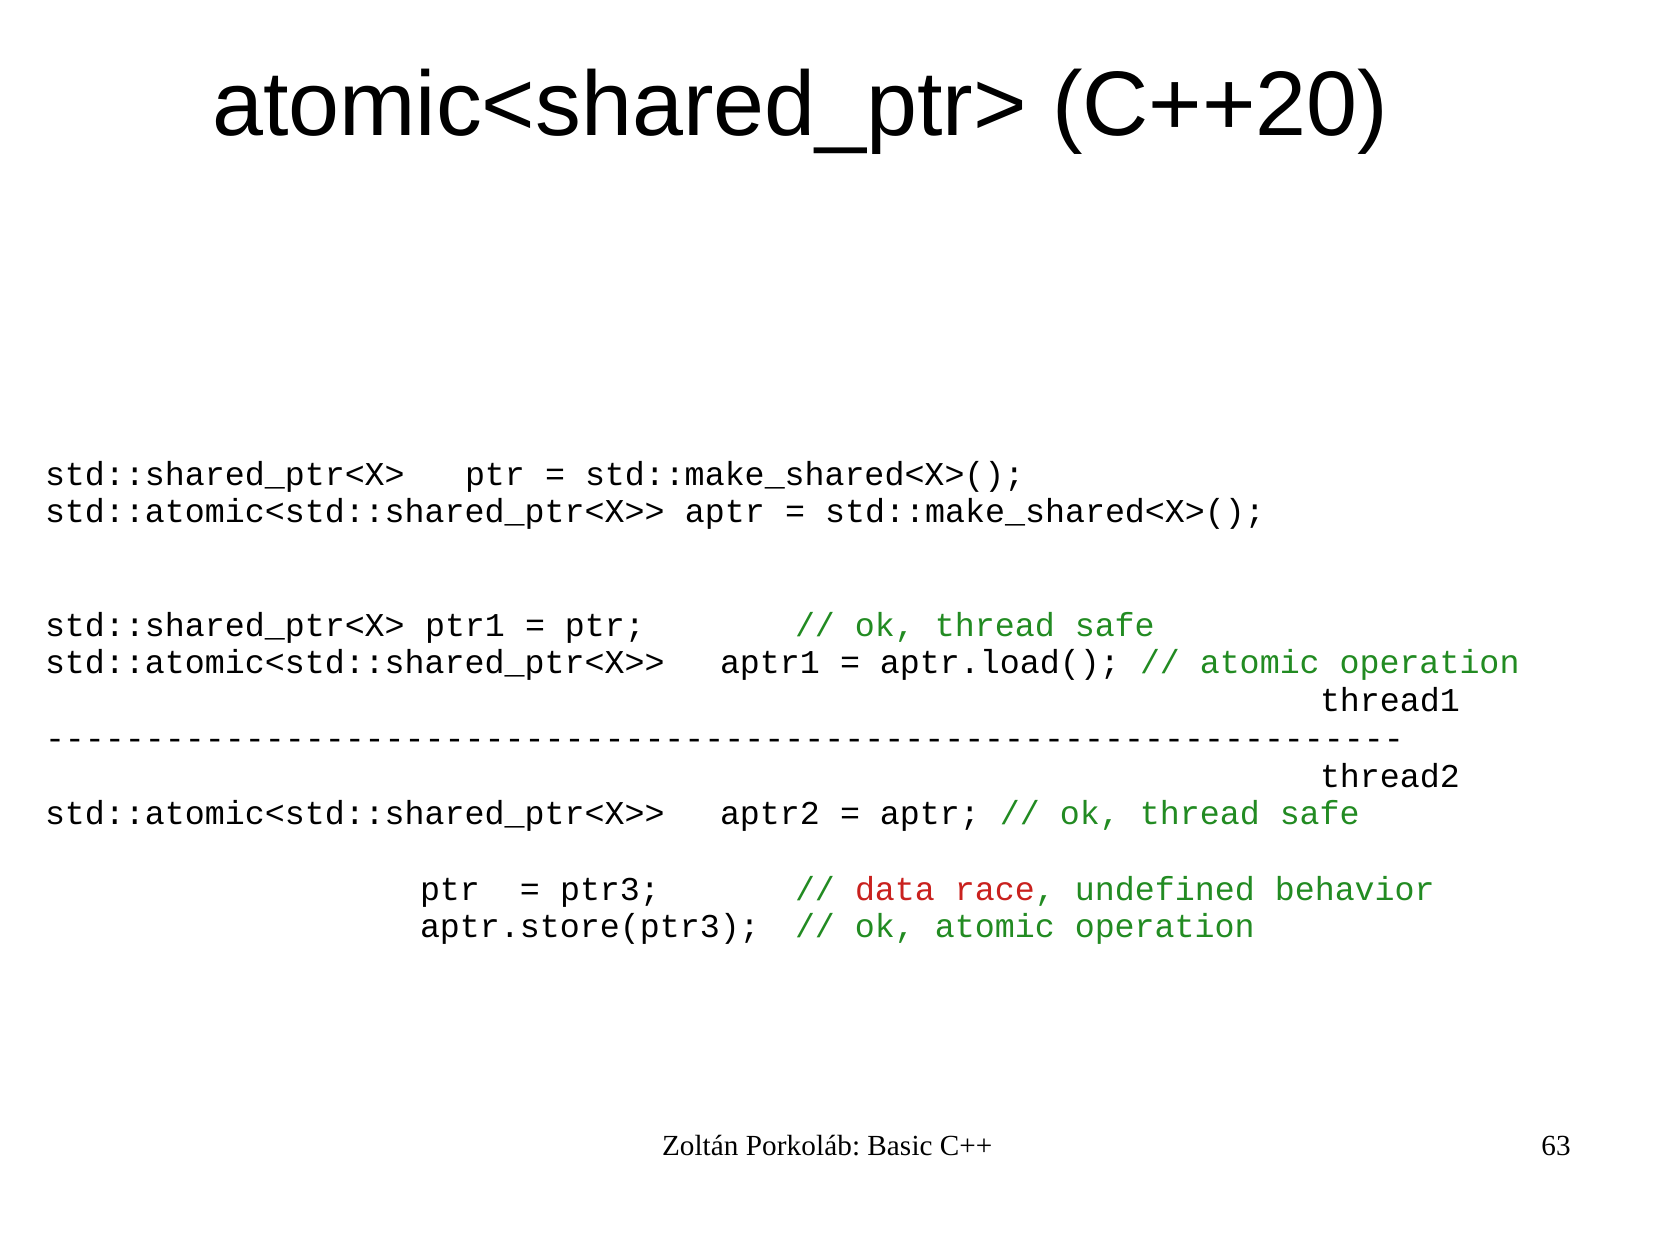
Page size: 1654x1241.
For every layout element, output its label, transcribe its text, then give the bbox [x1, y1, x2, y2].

title atomic<shared_ptr> (C++20) [56, 0, 1546, 208]
text_box std::shared_ptr<X> ptr = std::make_shared<X>(); std::atomic<std::shared_ptr<X>> aptr = std::make_shared<X>(); std::shared_ptr<X> ptr1 = ptr; // ok, thread safe std::atomic<std::shared_ptr<X>> aptr1 = aptr.load(); // atomic operation thread1 -------------------------------------------------------------------- thread2 std::atomic<std::shared_ptr<X>> aptr2 = aptr; // ok, thread safe ptr = ptr3; // data race, undefined behavior aptr.store(ptr3); // ok, atomic operation [45, 419, 1609, 1096]
